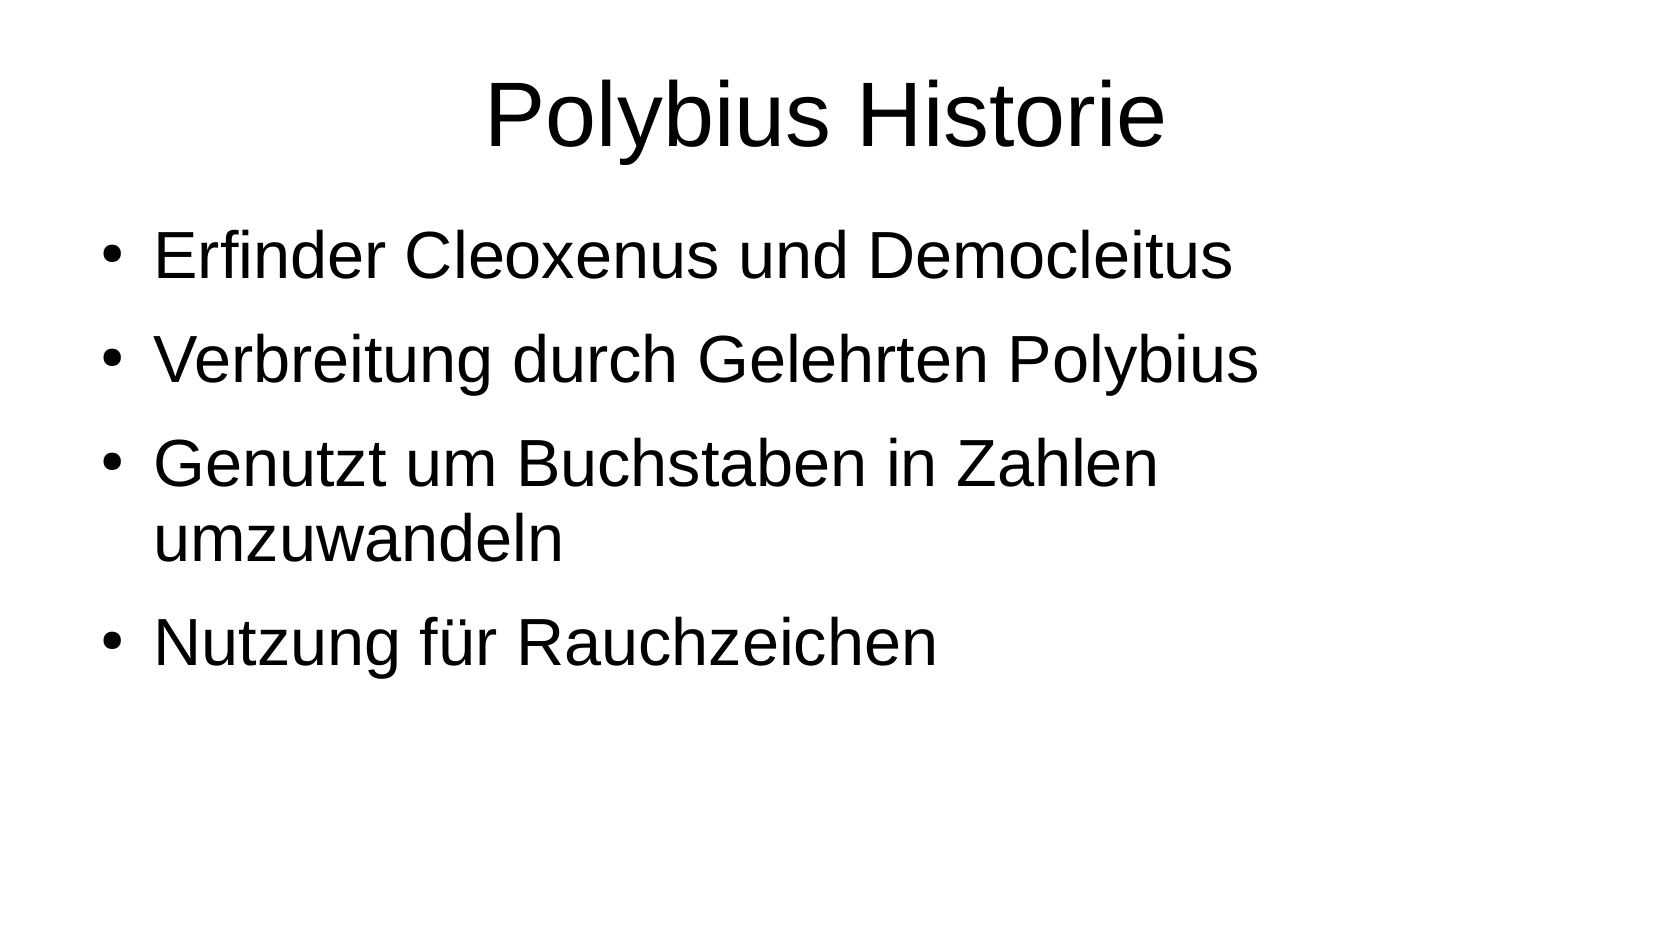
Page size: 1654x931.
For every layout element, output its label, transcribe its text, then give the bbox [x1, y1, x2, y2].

title Polybius Historie [82, 37, 1571, 193]
list Erfinder Cleoxenus und Democleitus Verbreitung durch Gelehrten Polybius Genutzt um Buchstaben in Zahlen umzuwandeln Nutzung für Rauchzeichen [82, 217, 1571, 758]
